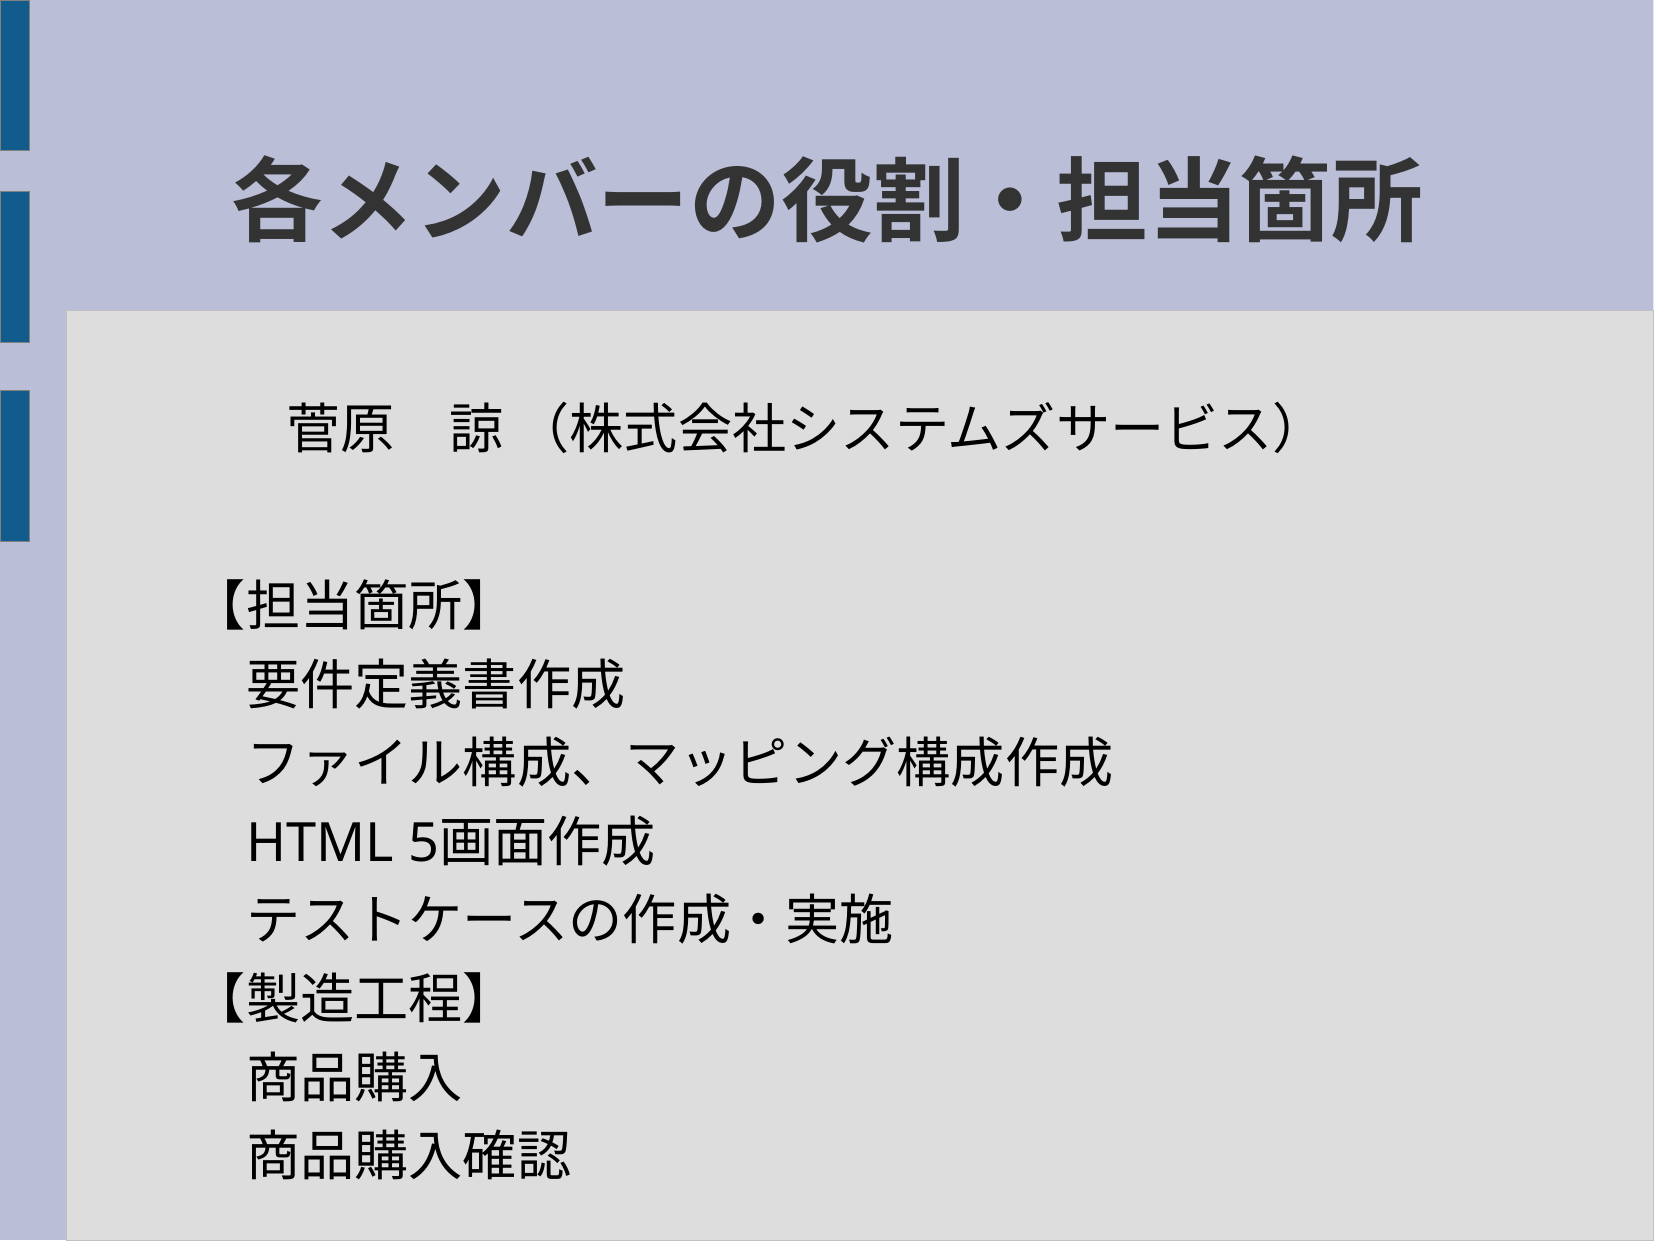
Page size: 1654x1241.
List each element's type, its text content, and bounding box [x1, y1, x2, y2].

text_box 菅原 諒 （株式会社システムズサービス） [271, 377, 1571, 448]
text_box 【担当箇所】 要件定義書作成 ファイル構成、マッピング構成作成 HTML 5画面作成 テストケースの作成・実施 【製造工程】 商品購入 商品購入確認 [177, 555, 1430, 1234]
title 各メンバーの役割・担当箇所 [121, 91, 1534, 299]
